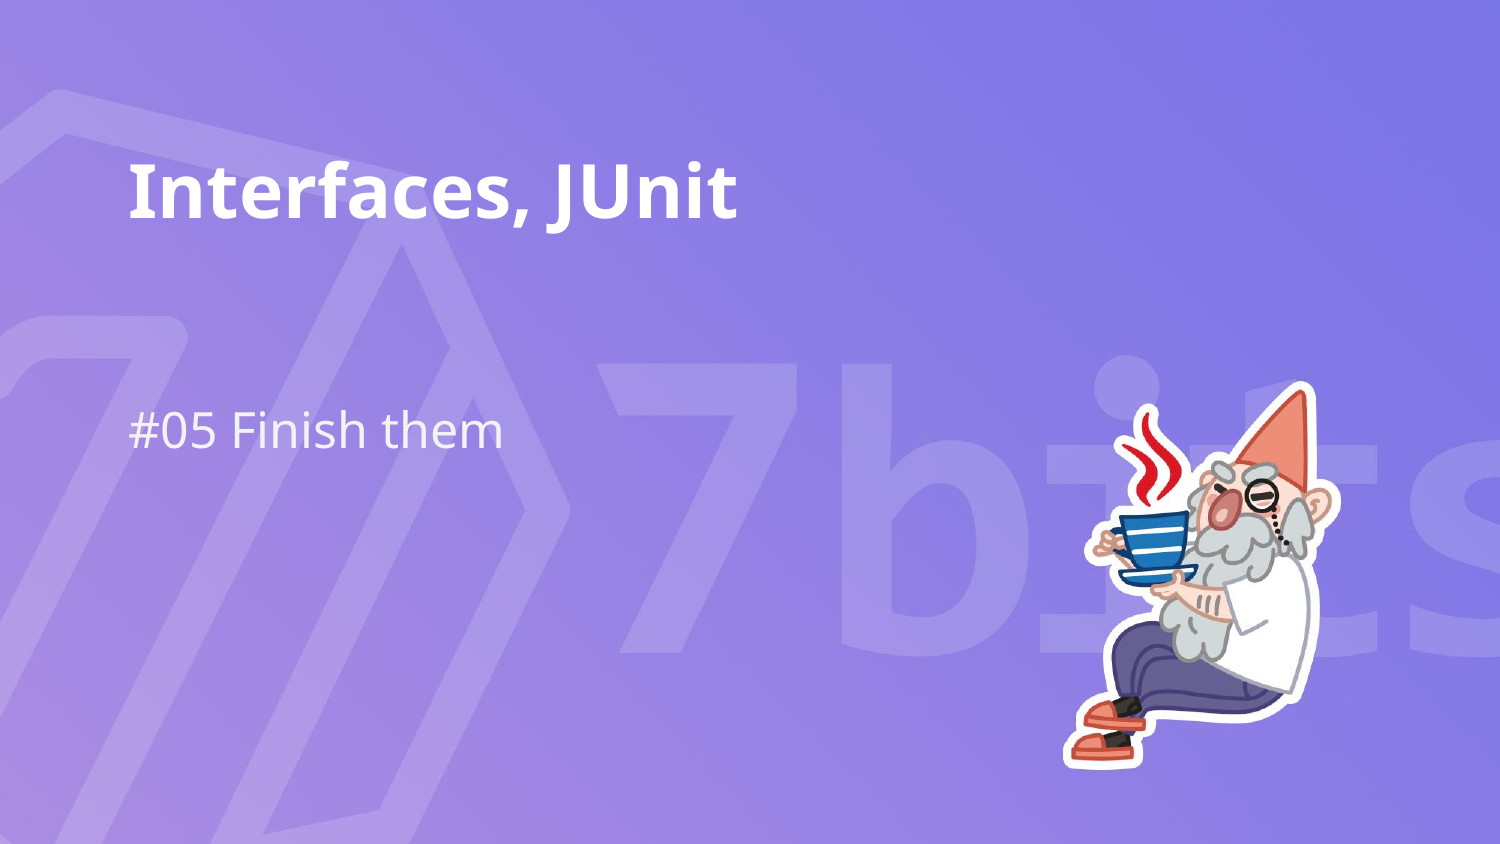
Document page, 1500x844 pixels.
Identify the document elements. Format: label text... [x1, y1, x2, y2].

picture [0, 0, 1500, 844]
title Interfaces, JUnit [113, 128, 1116, 351]
subtitle #05 Finish them [113, 383, 1092, 482]
